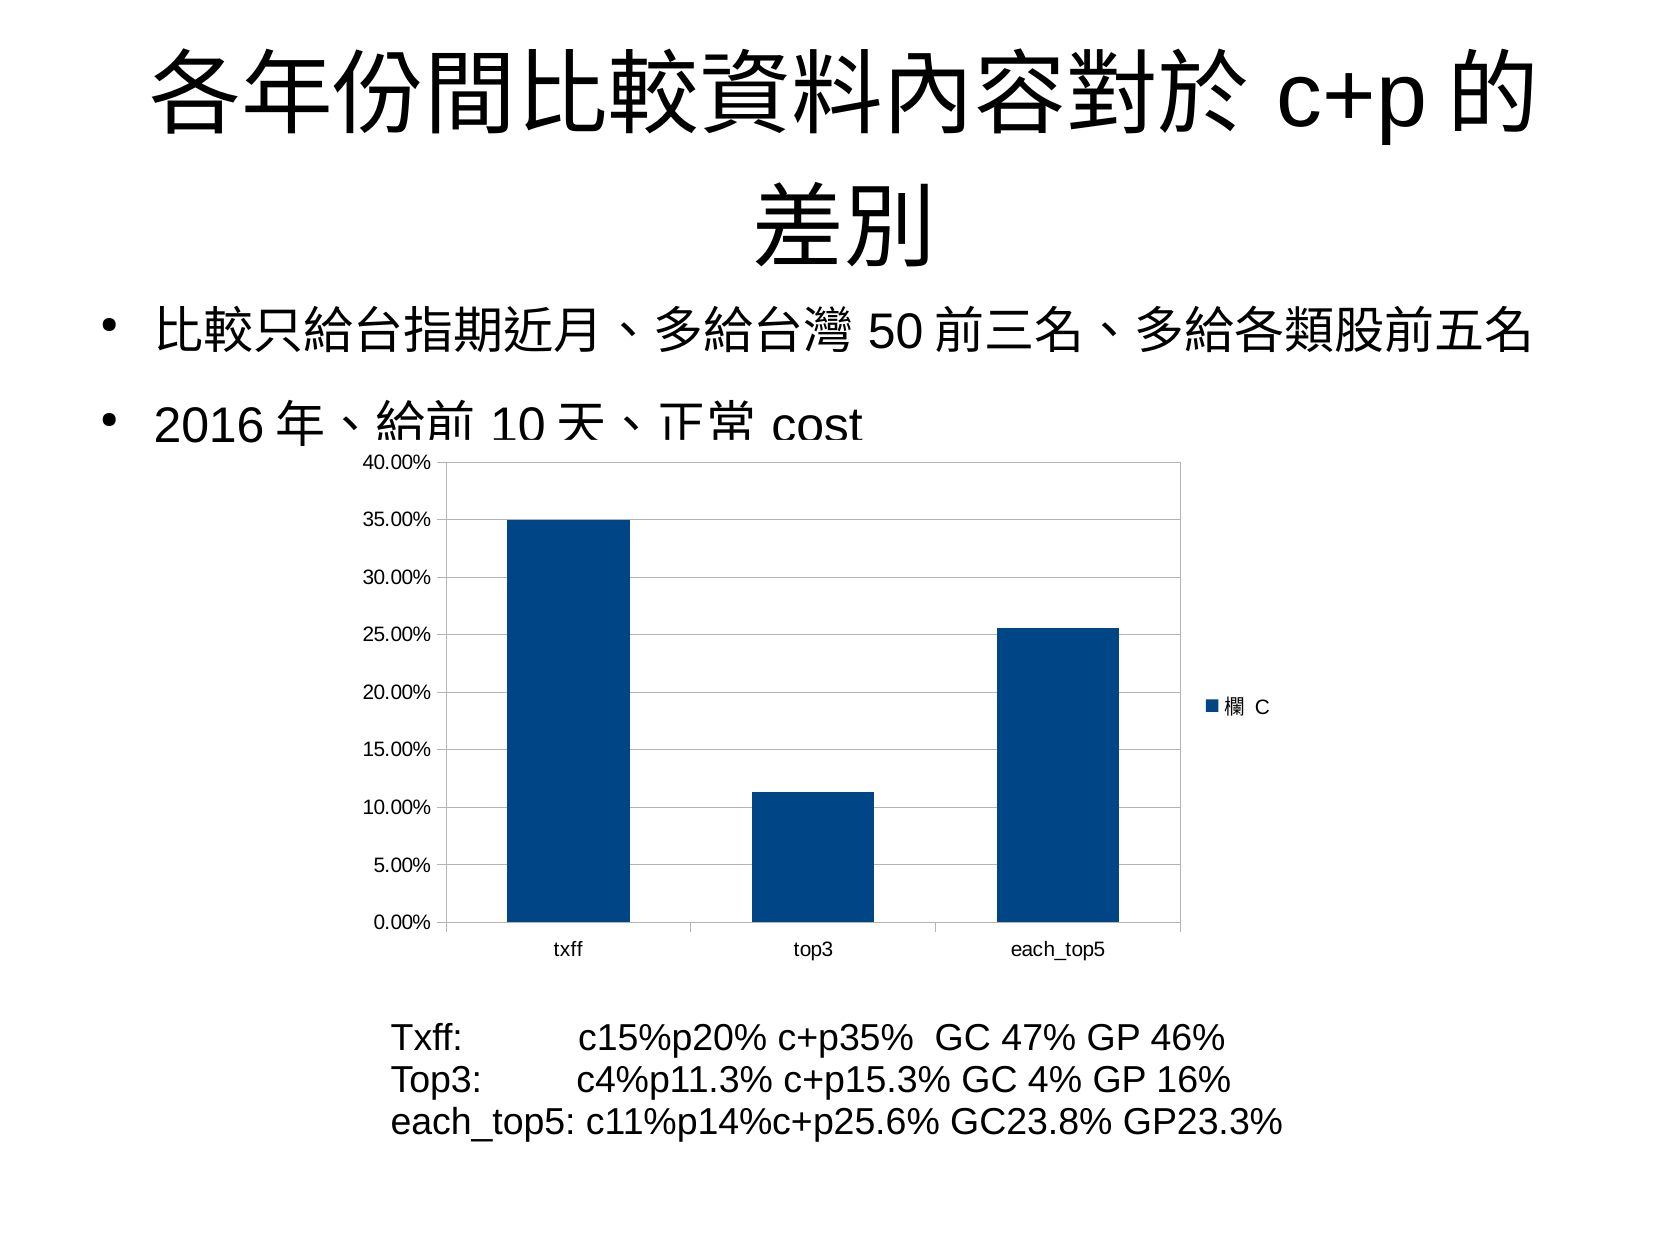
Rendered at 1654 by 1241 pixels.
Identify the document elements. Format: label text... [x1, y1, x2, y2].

text_box Txff: c15%p20% c+p35% GC 47% GP 46% Top3: c4%p11.3% c+p15.3% GC 4% GP 16% each_top5: c11%p14%c+p25.6% GC23.8% GP23.3% [375, 1009, 1301, 1151]
list 比較只給台指期近月、多給台灣50前三名、多給各類股前五名 2016年、給前10天、正常cost [82, 290, 1571, 1010]
chart [343, 439, 1289, 972]
title 各年份間比較資料內容對於c+p的差別 [82, 45, 1571, 261]
